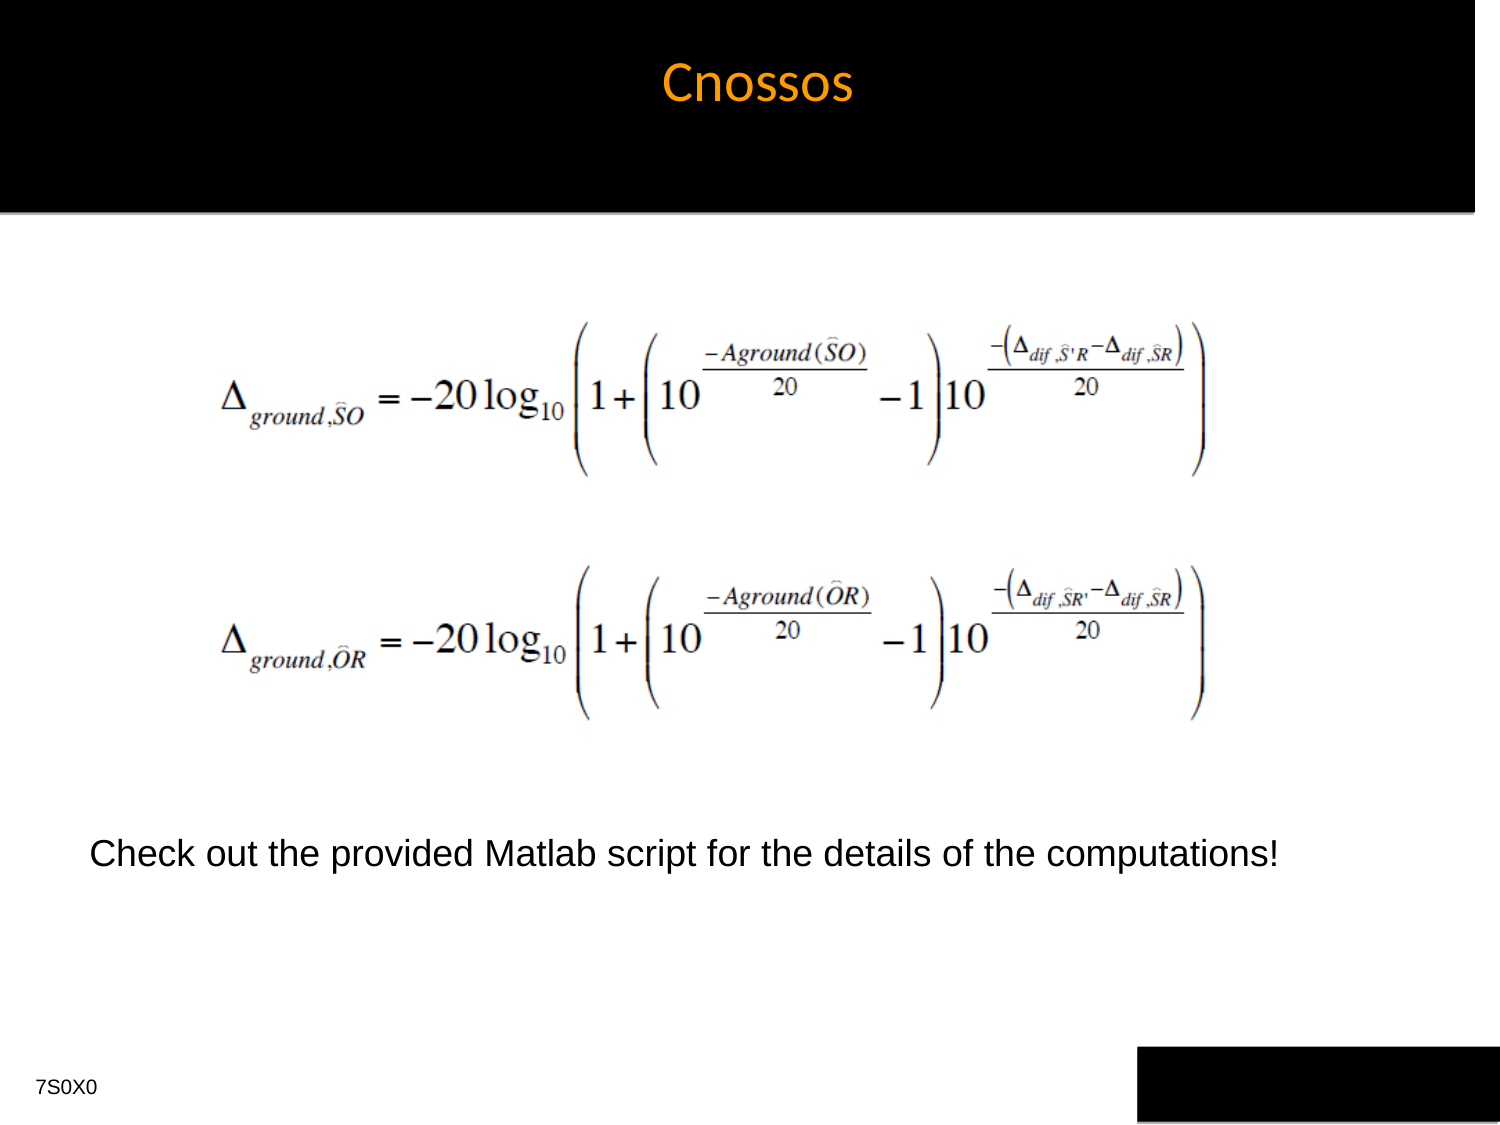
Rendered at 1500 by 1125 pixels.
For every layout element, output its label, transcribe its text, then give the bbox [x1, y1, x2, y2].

picture [195, 304, 1306, 781]
text_box [0, 0, 1475, 213]
text_box [1137, 1046, 1500, 1122]
text_box 7S0X0 [35, 1070, 626, 1102]
text_box Check out the provided Matlab script for the details of the computations! [74, 825, 1396, 882]
title Cnossos [100, 35, 1417, 187]
